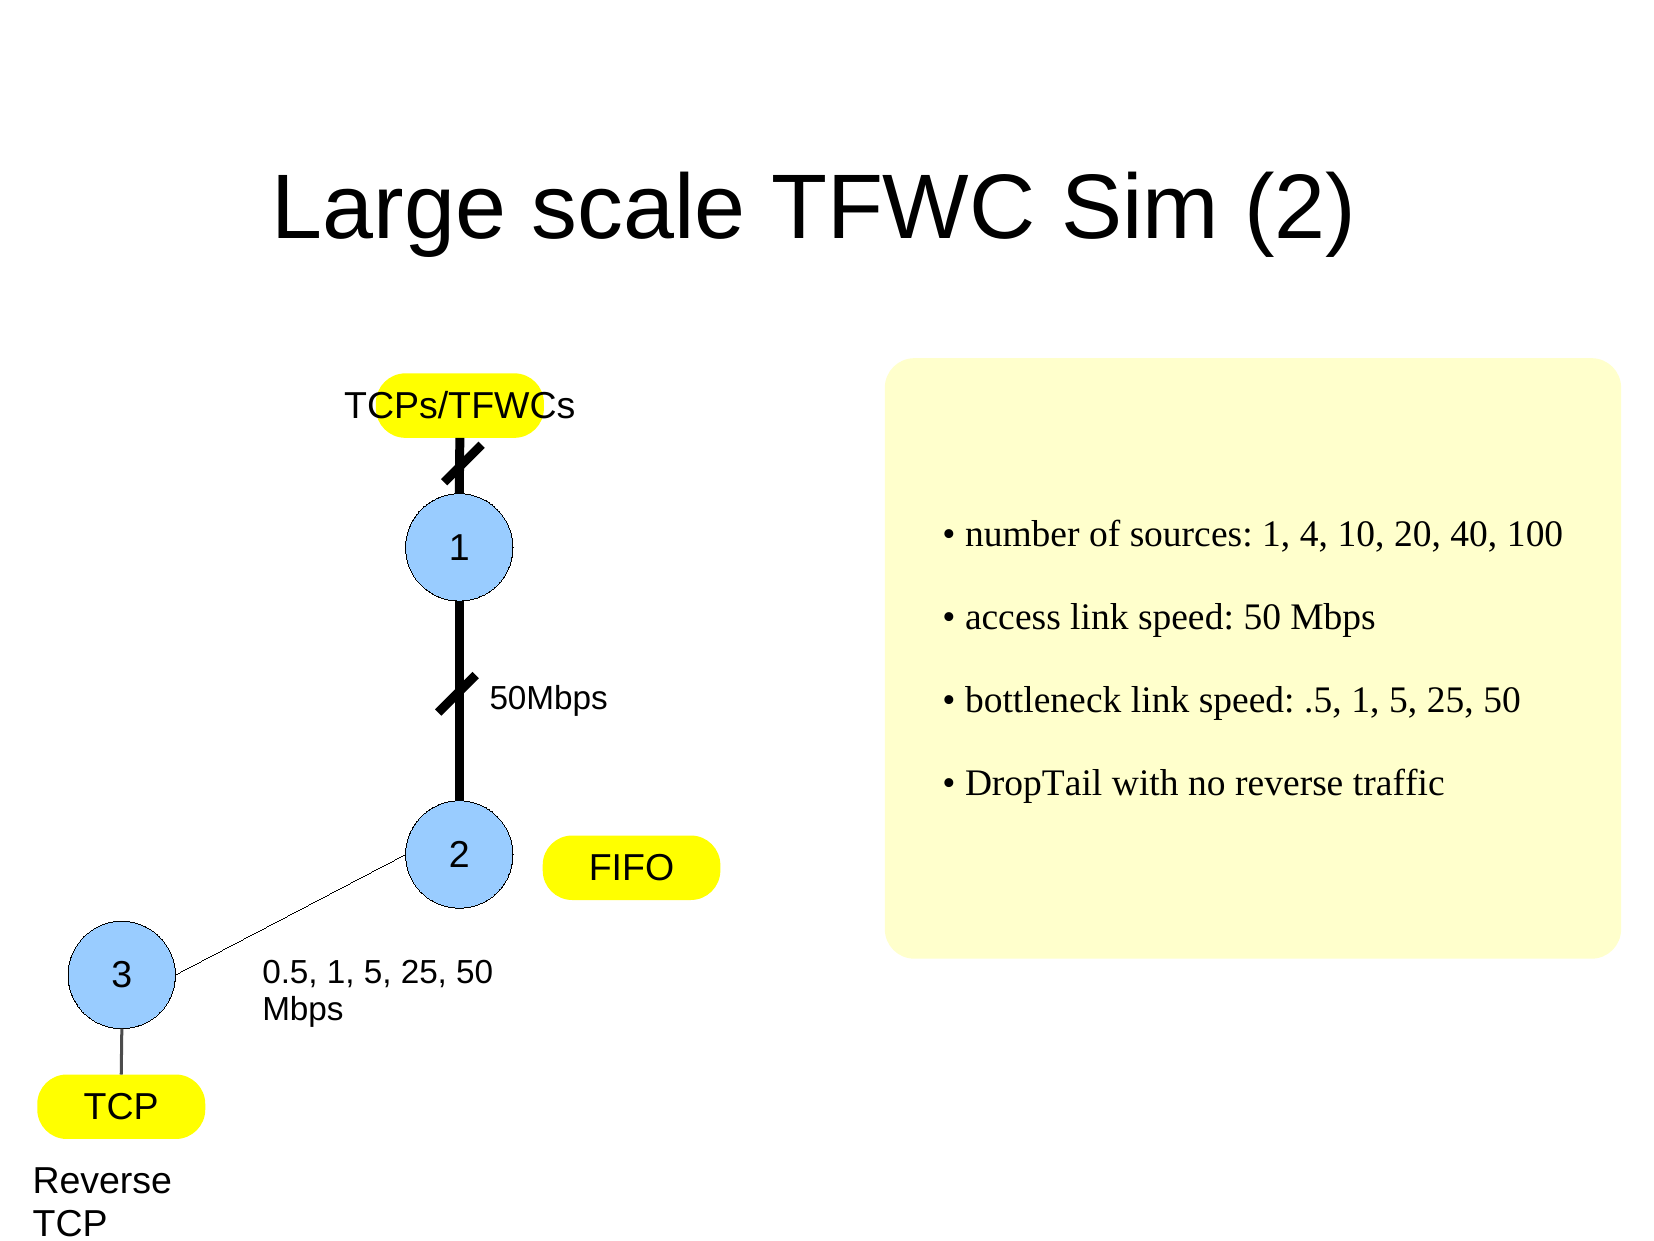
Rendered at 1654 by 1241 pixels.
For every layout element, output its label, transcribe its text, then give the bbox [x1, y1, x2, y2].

text_box Reverse TCP [17, 1152, 253, 1215]
text_box • number of sources: 1, 4, 10, 20, 40, 100 • access link speed: 50 Mbps • bottleneck link speed: .5, 1, 5, 25, 50 • DropTail with no reverse traffic [884, 358, 1622, 959]
text_box 50Mbps [474, 671, 815, 729]
text_box TCPs/TFWCs [375, 373, 543, 438]
text_box FIFO [542, 835, 721, 901]
text_box 0.5, 1, 5, 25, 50 Mbps [247, 946, 579, 1003]
text_box 1 [405, 493, 514, 601]
text_box TCP [37, 1074, 206, 1139]
text_box TCPs/TFWCs [534, 395, 544, 415]
title Large scale TFWC Sim (2) [121, 102, 1534, 311]
text_box 2 [405, 800, 514, 909]
text_box 3 [68, 921, 176, 1029]
